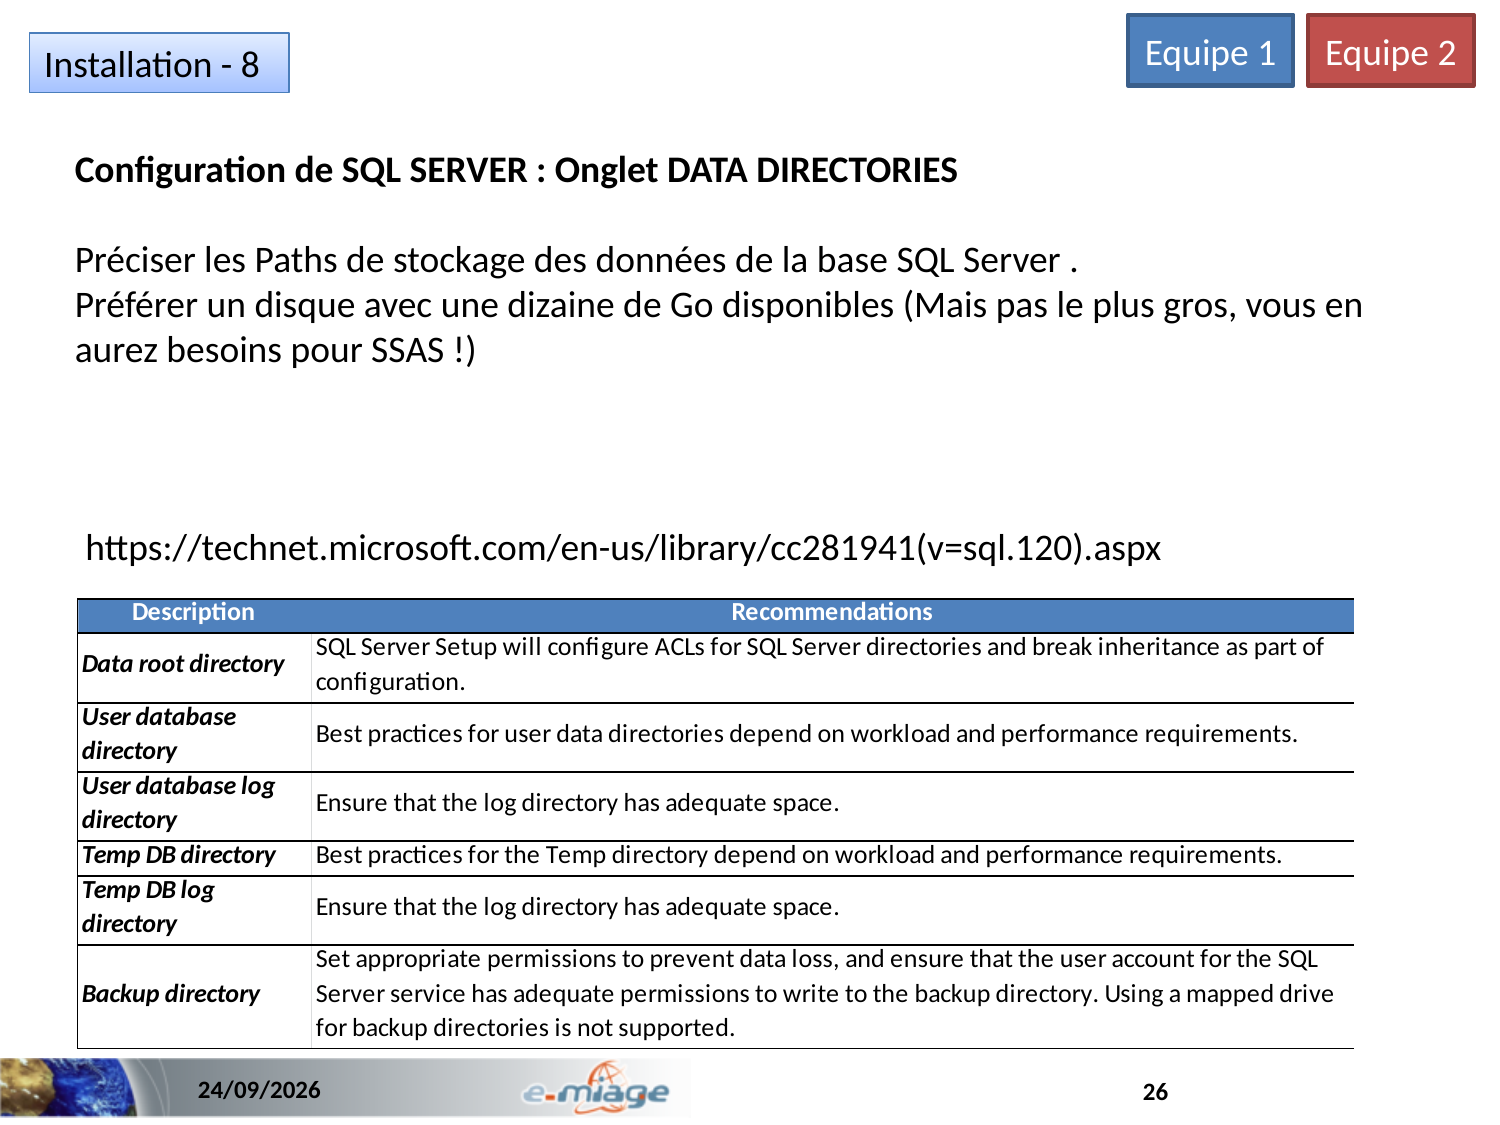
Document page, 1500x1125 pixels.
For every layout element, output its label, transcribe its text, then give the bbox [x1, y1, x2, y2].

picture [0, 1058, 691, 1118]
text_box Equipe 2 [1308, 14, 1474, 86]
text_box Equipe 1 [1127, 14, 1294, 86]
text_box Installation - 8 [29, 32, 290, 93]
text_box https://technet.microsoft.com/en-us/library/cc281941(v=sql.120).aspx [70, 515, 1347, 576]
picture [76, 597, 1356, 1051]
text_box Configuration de SQL SERVER : Onglet DATA DIRECTORIES Préciser les Paths de stockage des données de la base SQL Server . Préférer un disque avec une dizaine de Go disponibles (Mais pas le plus gros, vous en aurez besoins pour SSAS !) [60, 137, 1412, 378]
